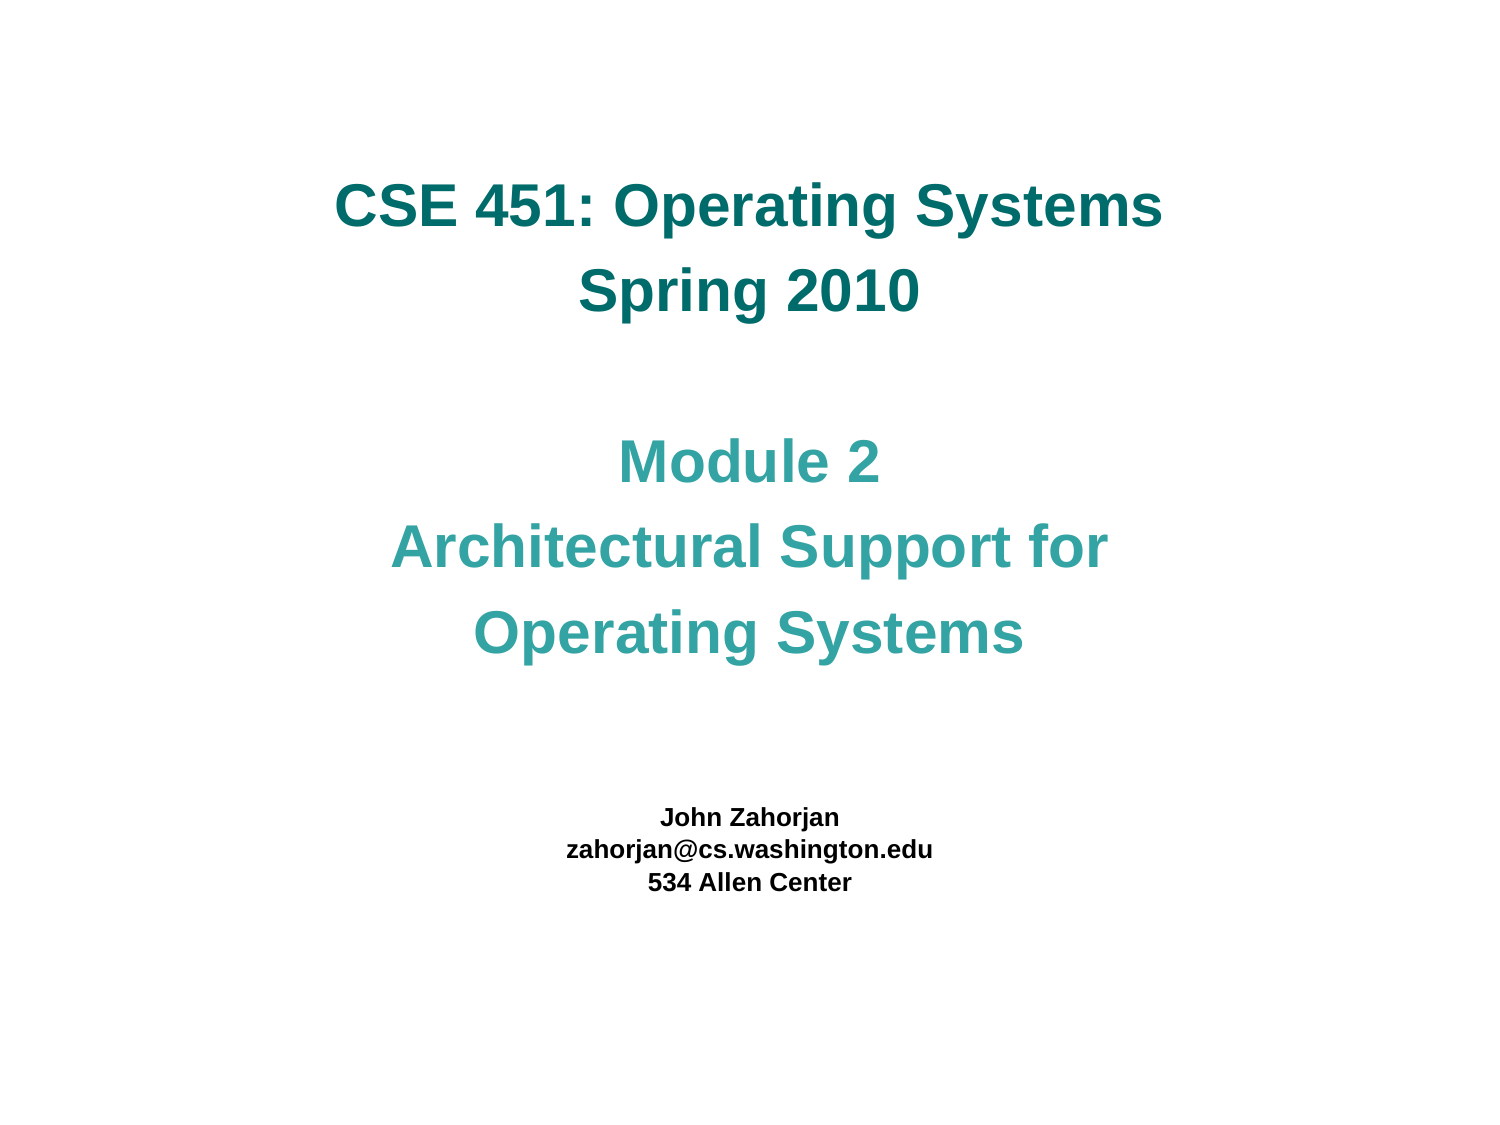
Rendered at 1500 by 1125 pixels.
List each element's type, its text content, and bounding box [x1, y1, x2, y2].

list John Zahorjan zahorjan@cs.washington.edu 534 Allen Center [562, 799, 938, 930]
title CSE 451: Operating Systems Spring 2010 Module 2 Architectural Support for Operating Systems [225, 148, 1276, 670]
